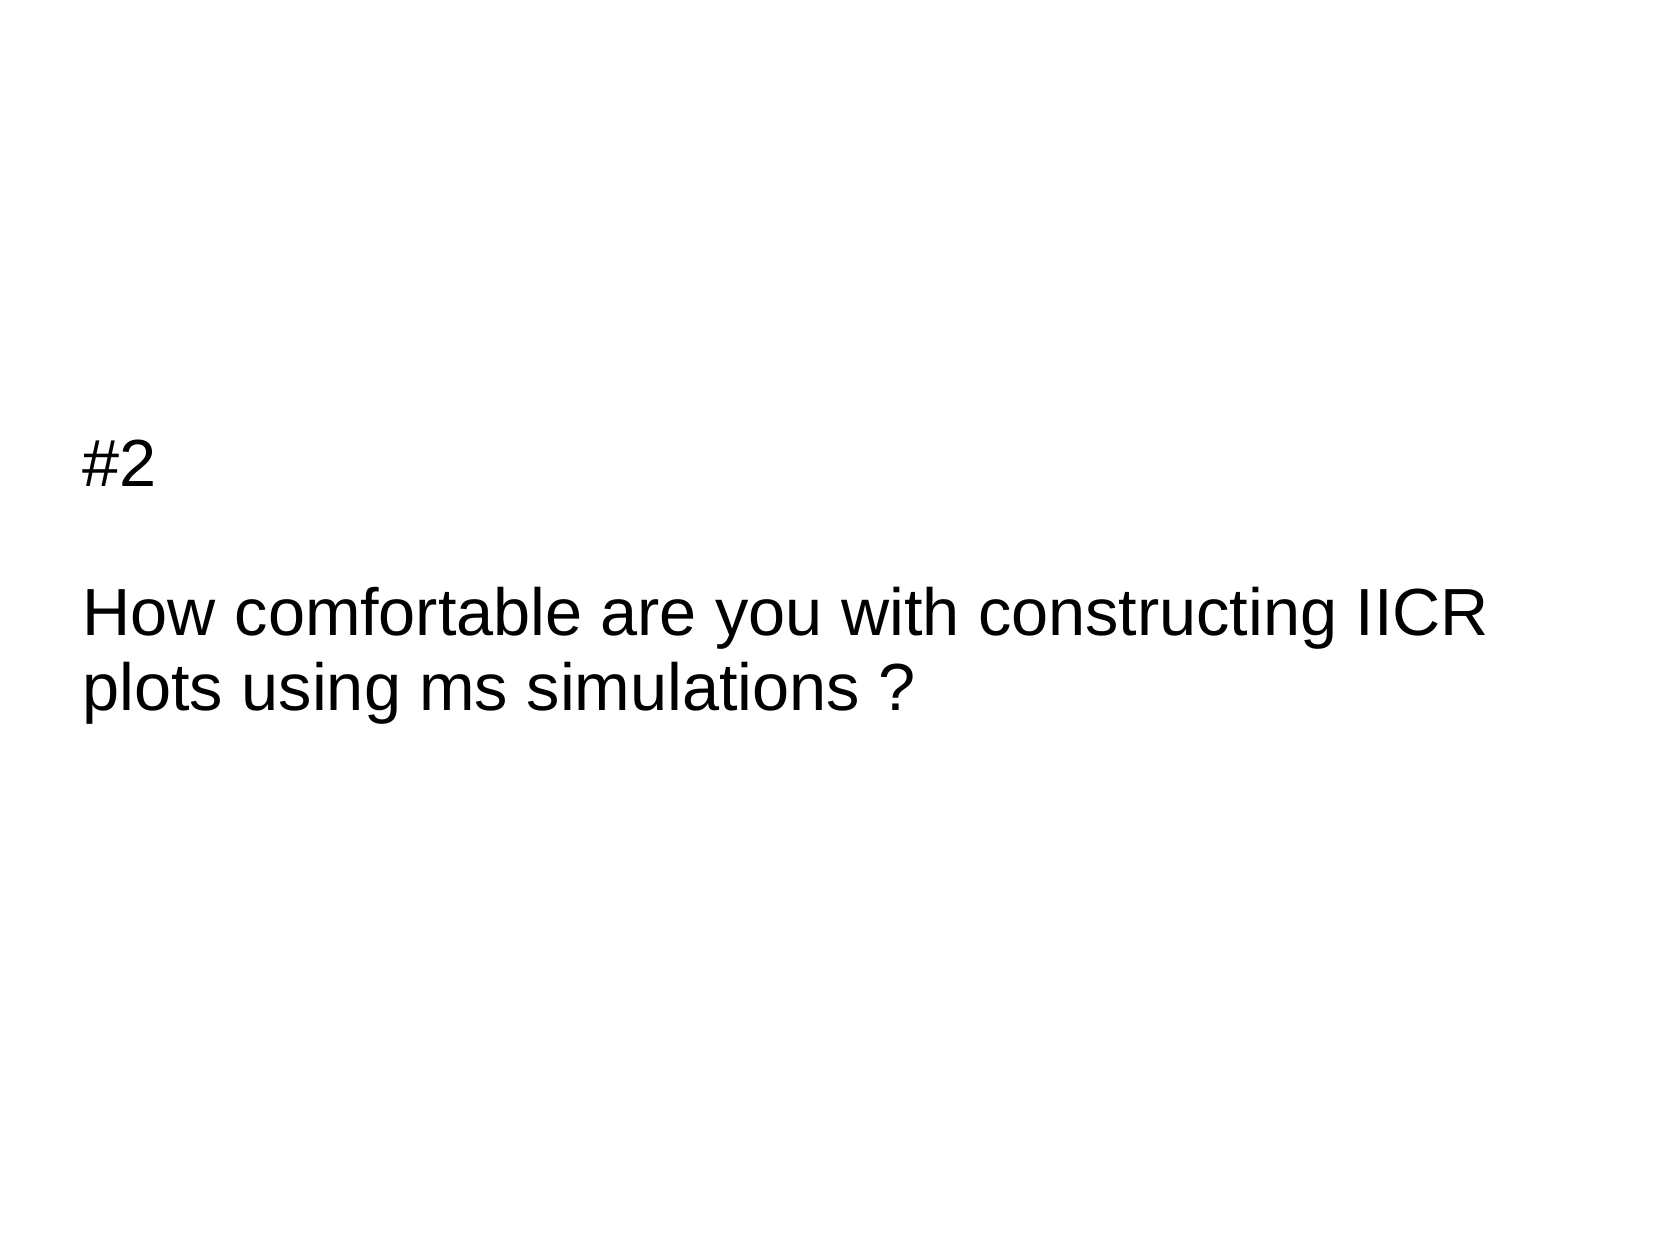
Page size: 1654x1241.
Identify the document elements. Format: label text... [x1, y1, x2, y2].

subtitle #2 How comfortable are you with constructing IICR plots using ms simulations ? [82, 290, 1571, 1010]
